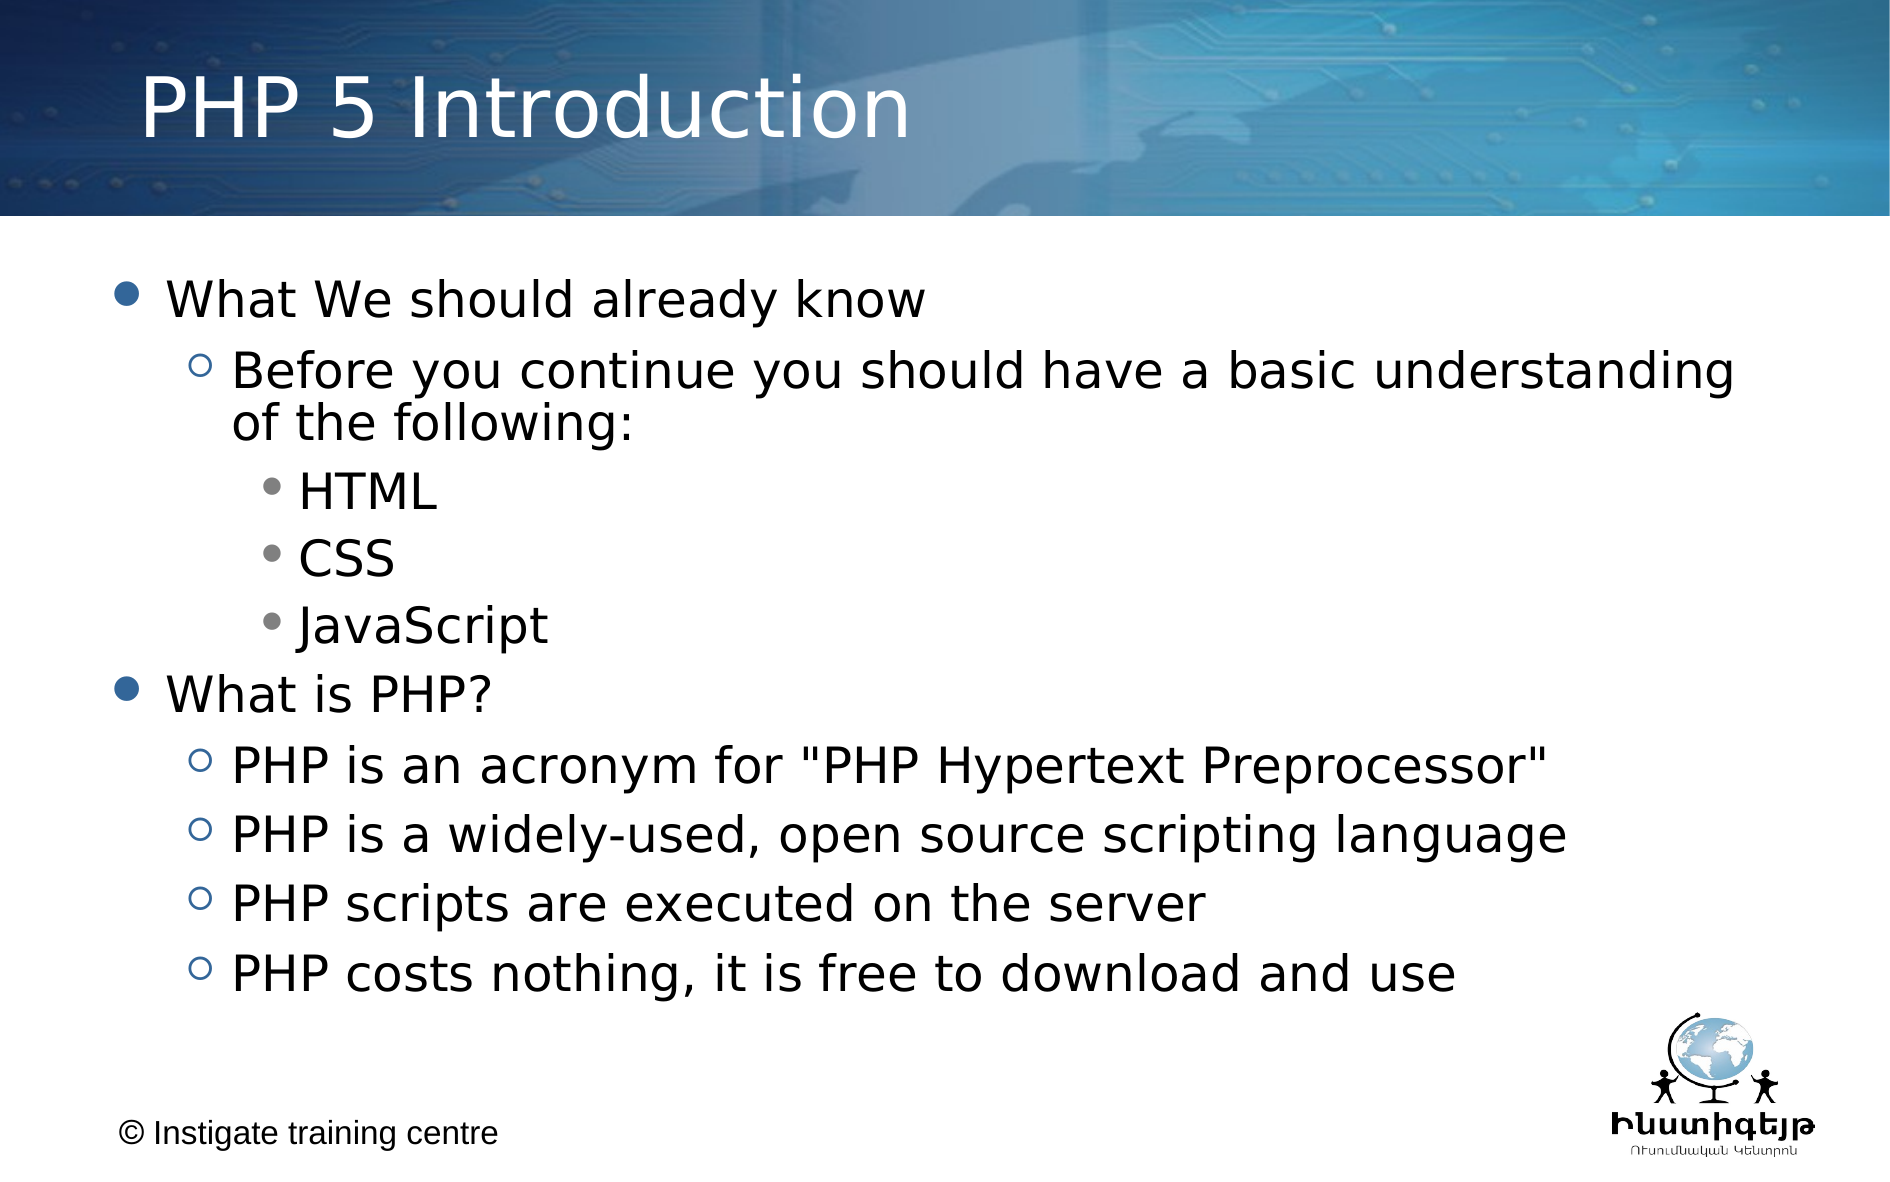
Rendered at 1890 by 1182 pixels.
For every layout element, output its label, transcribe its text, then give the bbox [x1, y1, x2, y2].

picture [0, 0, 1890, 216]
list What We should already know Before you continue you should have a basic understanding of the following: HTML CSS JavaScript What is PHP? PHP is an acronym for "PHP Hypertext Preprocessor" PHP is a widely-used, open source scripting language PHP scripts are executed on the server PHP costs nothing, it is free to download and use [110, 276, 1801, 300]
picture [1612, 1012, 1815, 1157]
text_box PHP 5 Introduction [138, 82, 1801, 86]
